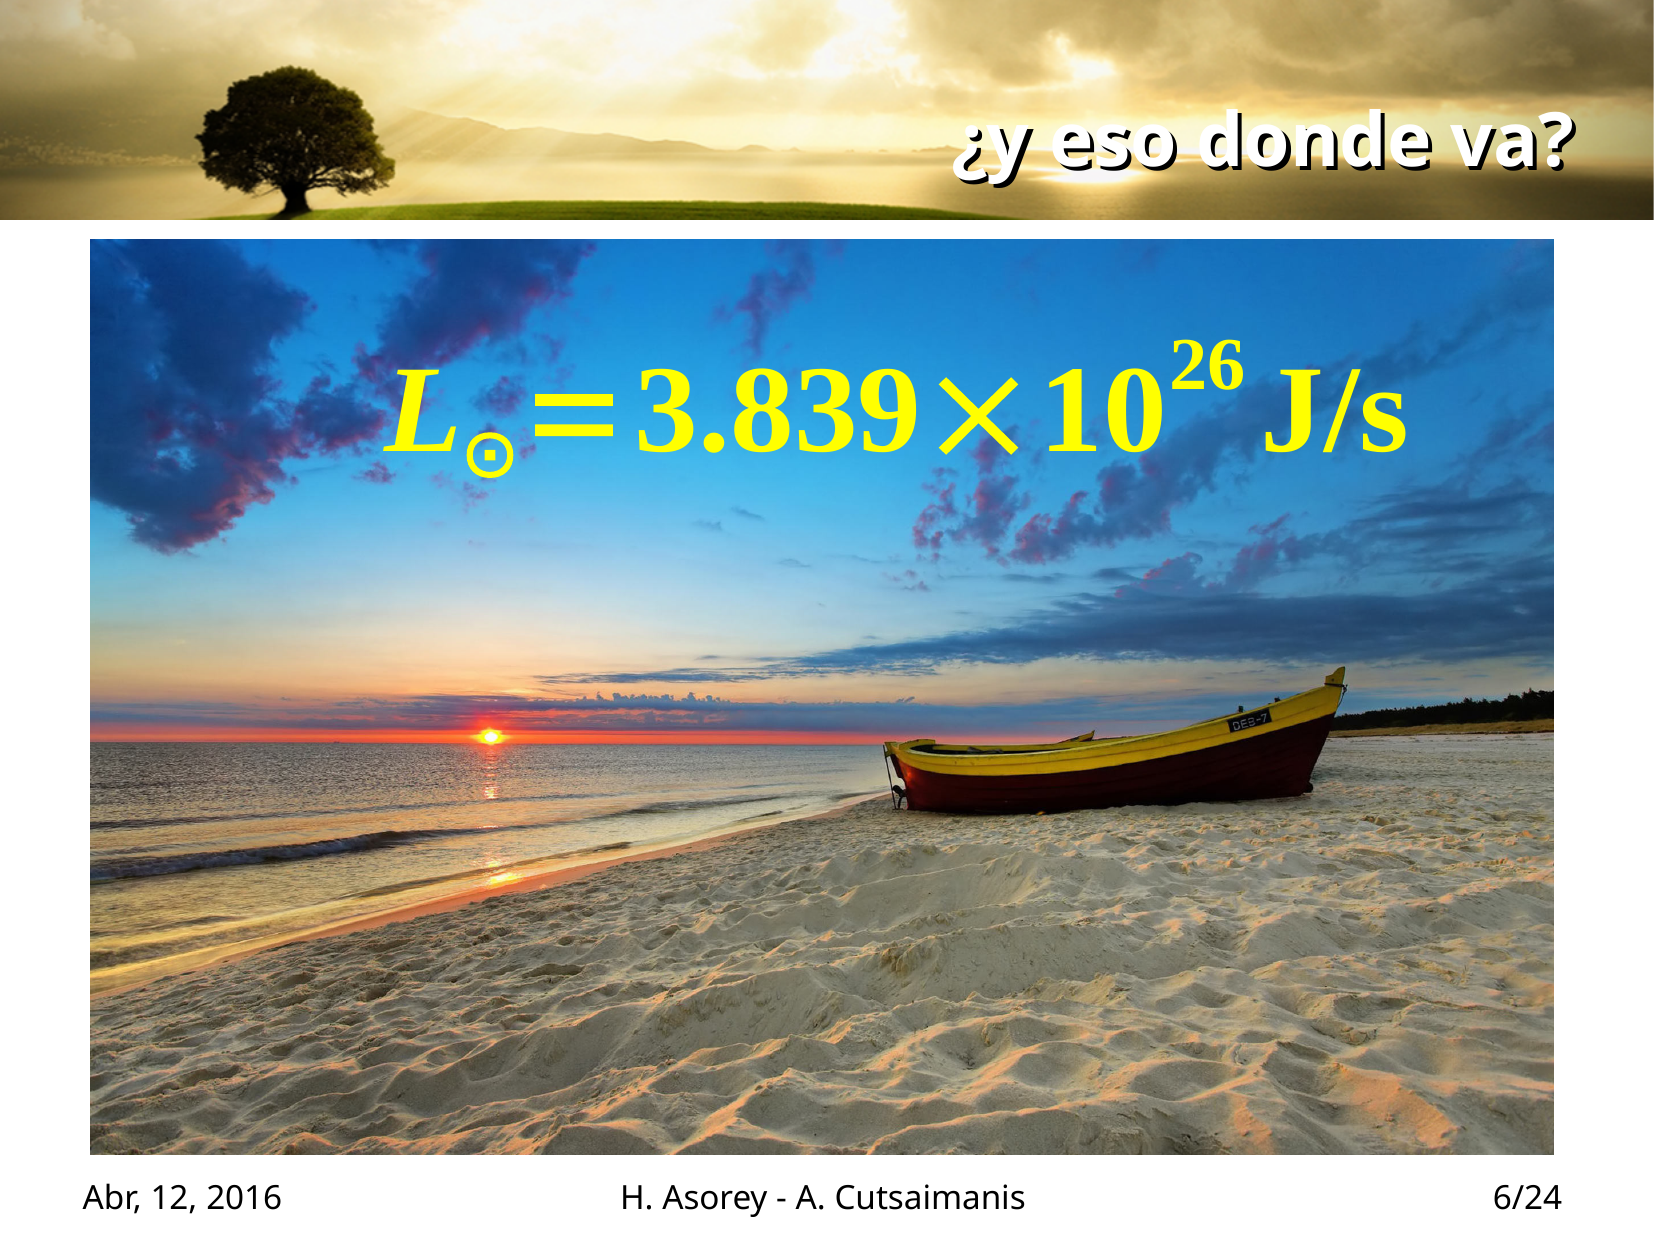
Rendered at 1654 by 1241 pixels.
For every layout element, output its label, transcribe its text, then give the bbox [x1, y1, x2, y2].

chart [372, 322, 1419, 481]
title ¿y eso donde va? [86, 49, 1576, 226]
picture [90, 239, 1554, 1156]
picture [0, 0, 1654, 220]
